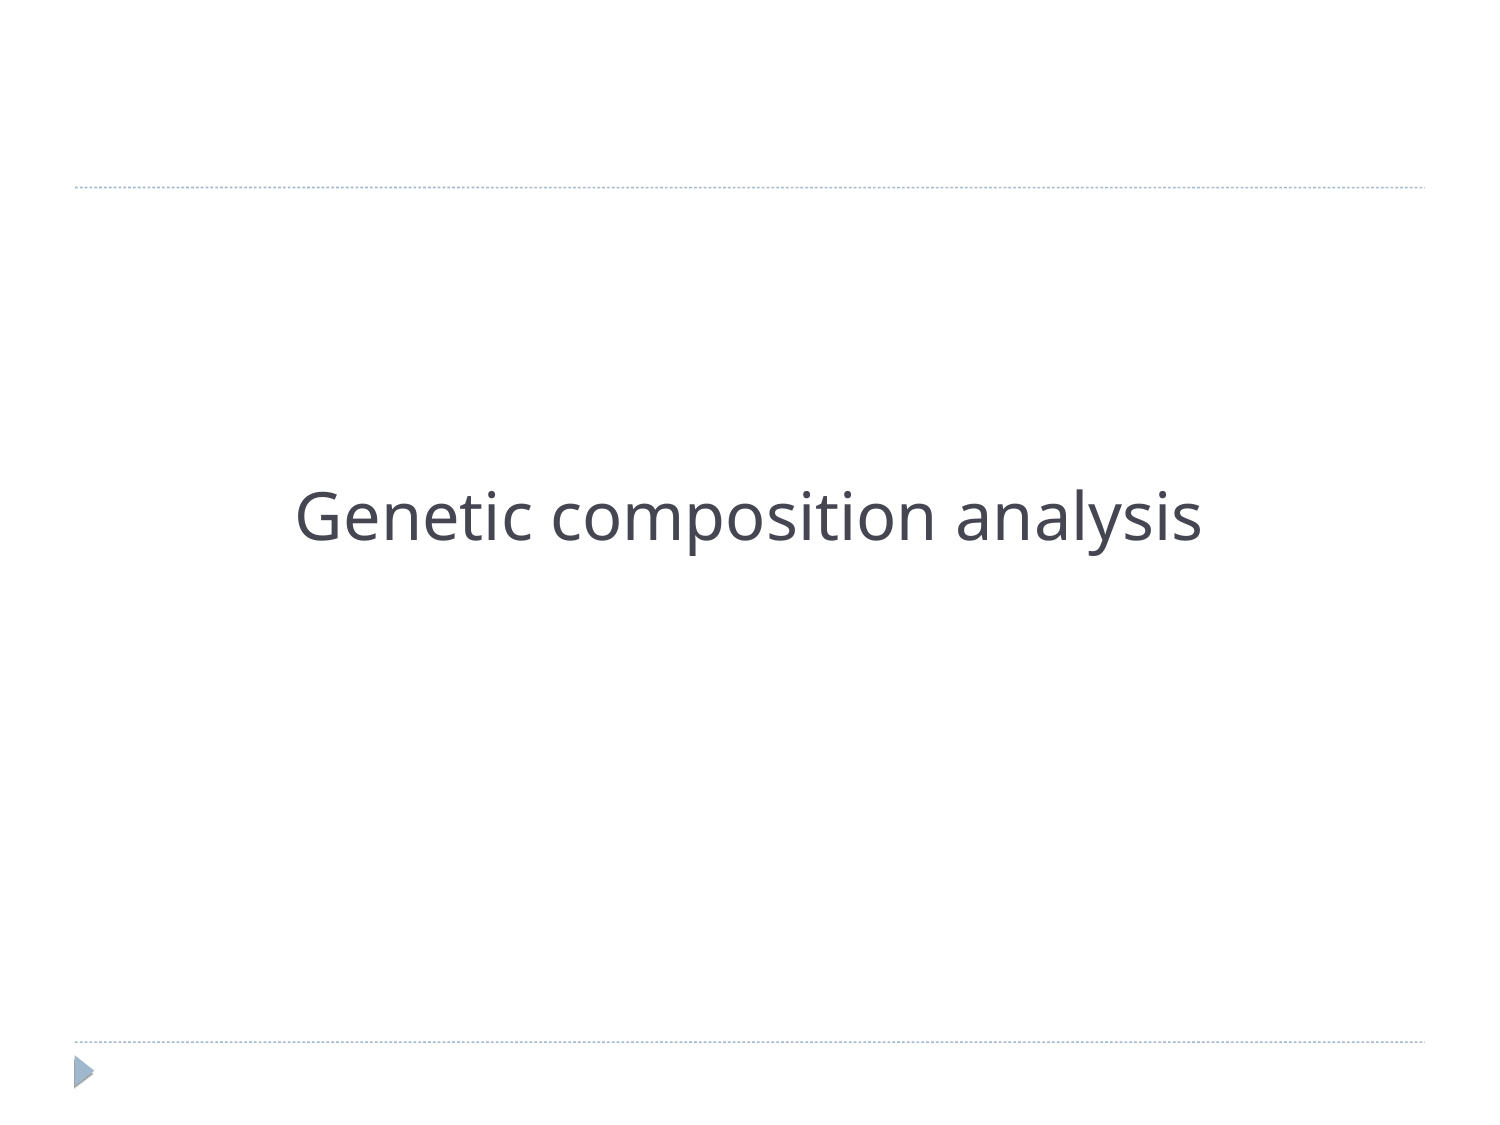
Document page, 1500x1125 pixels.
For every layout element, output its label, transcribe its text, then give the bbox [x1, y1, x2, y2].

text_box Genetic composition analysis [75, 398, 1425, 561]
